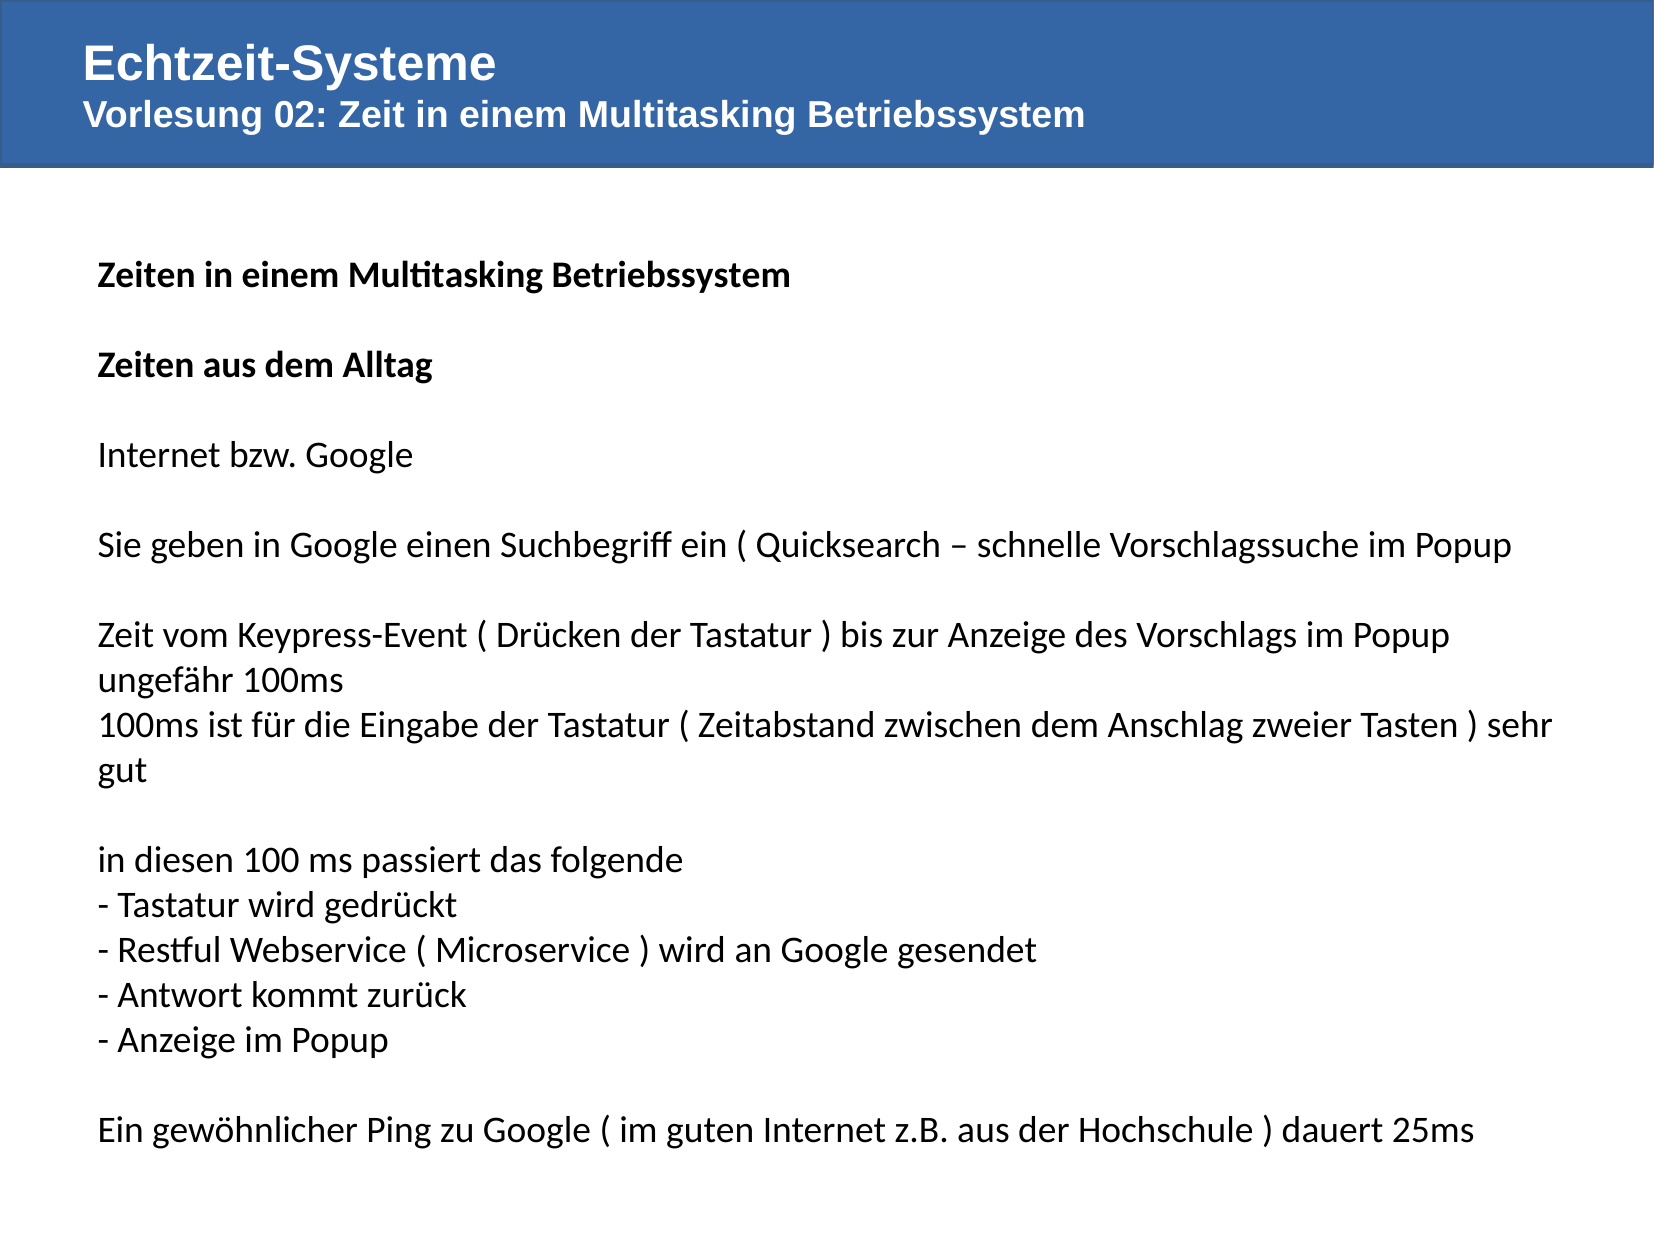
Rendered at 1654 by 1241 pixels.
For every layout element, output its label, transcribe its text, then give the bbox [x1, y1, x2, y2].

text_box Zeiten in einem Multitasking Betriebssystem Zeiten aus dem Alltag Internet bzw. Google Sie geben in Google einen Suchbegriff ein ( Quicksearch – schnelle Vorschlagssuche im Popup Zeit vom Keypress-Event ( Drücken der Tastatur ) bis zur Anzeige des Vorschlags im Popup ungefähr 100ms 100ms ist für die Eingabe der Tastatur ( Zeitabstand zwischen dem Anschlag zweier Tasten ) sehr gut in diesen 100 ms passiert das folgende - Tastatur wird gedrückt - Restful Webservice ( Microservice ) wird an Google gesendet - Antwort kommt zurück - Anzeige im Popup Ein gewöhnlicher Ping zu Google ( im guten Internet z.B. aus der Hochschule ) dauert 25ms [83, 242, 1595, 1241]
title Echtzeit-Systeme Vorlesung 02: Zeit in einem Multitasking Betriebssystem [82, 29, 1571, 136]
